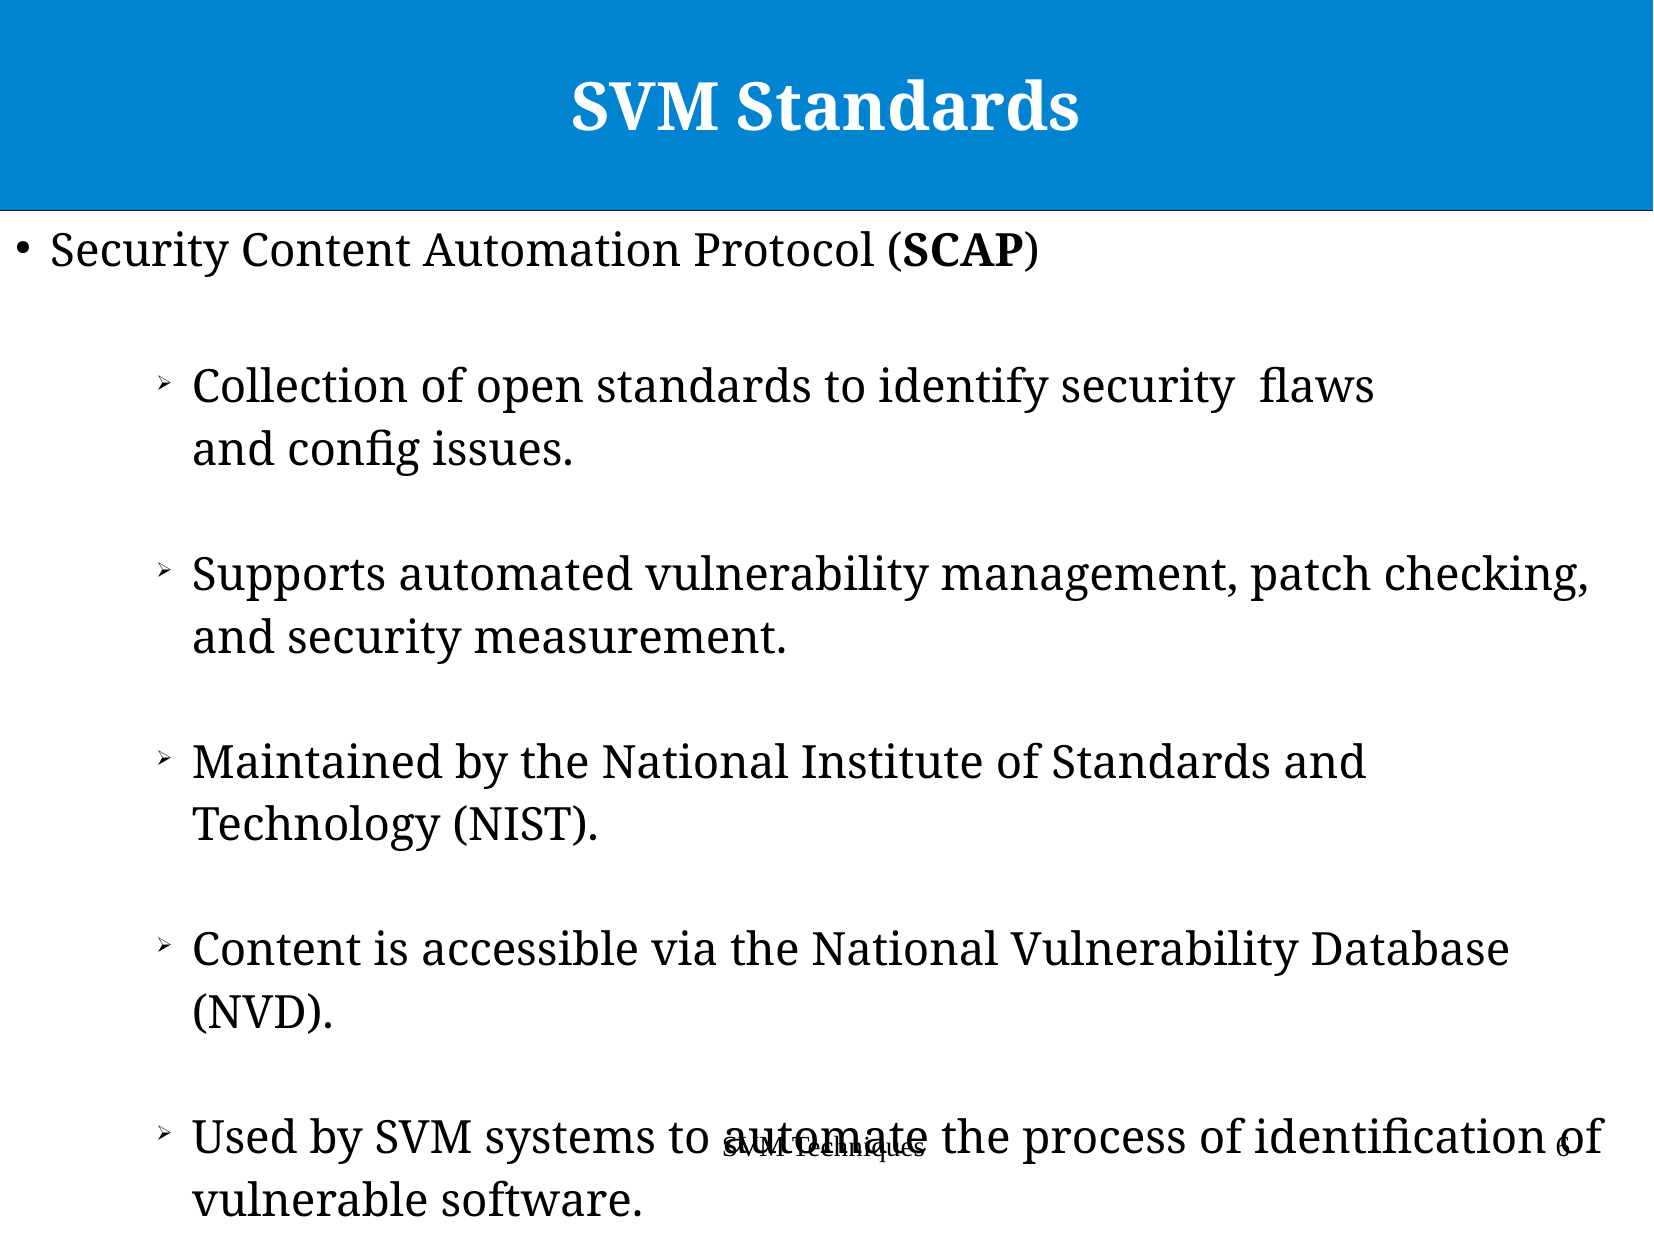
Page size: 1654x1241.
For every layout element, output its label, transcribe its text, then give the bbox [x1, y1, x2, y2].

title SVM Standards [0, 0, 1653, 211]
text_box Security Content Automation Protocol (SCAP) Collection of open standards to identify security flaws and config issues. Supports automated vulnerability management, patch checking, and security measurement. Maintained by the National Institute of Standards and Technology (NIST). Content is accessible via the National Vulnerability Database (NVD). Used by SVM systems to automate the process of identification of vulnerable software. [0, 210, 1621, 1201]
